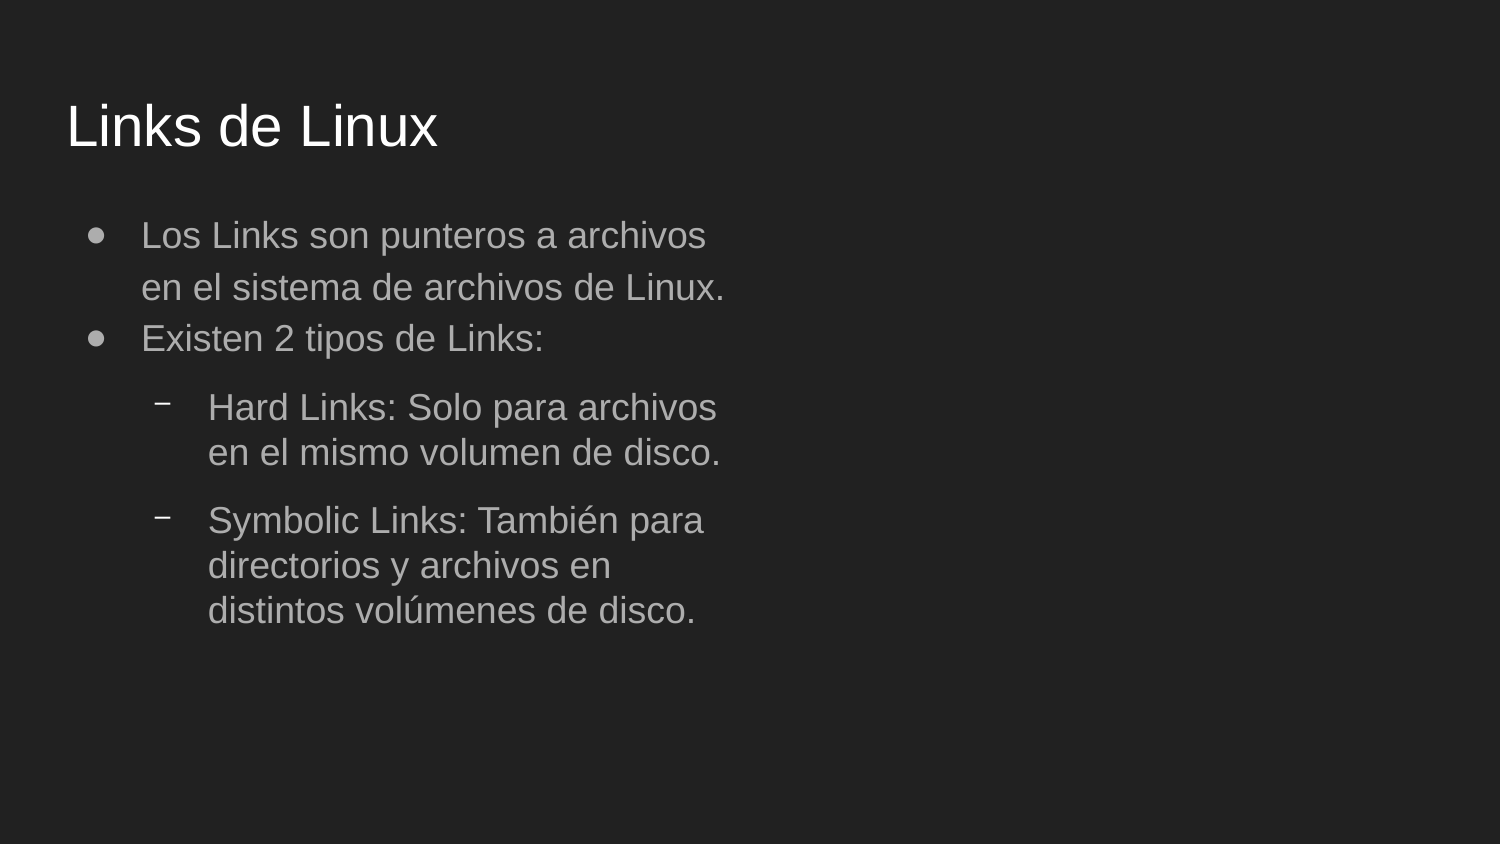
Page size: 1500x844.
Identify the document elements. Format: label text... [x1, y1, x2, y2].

title Links de Linux [51, 72, 1449, 167]
list Los Links son punteros a archivos en el sistema de archivos de Linux. Existen 2 tipos de Links: Hard Links: Solo para archivos en el mismo volumen de disco. Symbolic Links: También para directorios y archivos en distintos volúmenes de disco. [51, 189, 750, 750]
